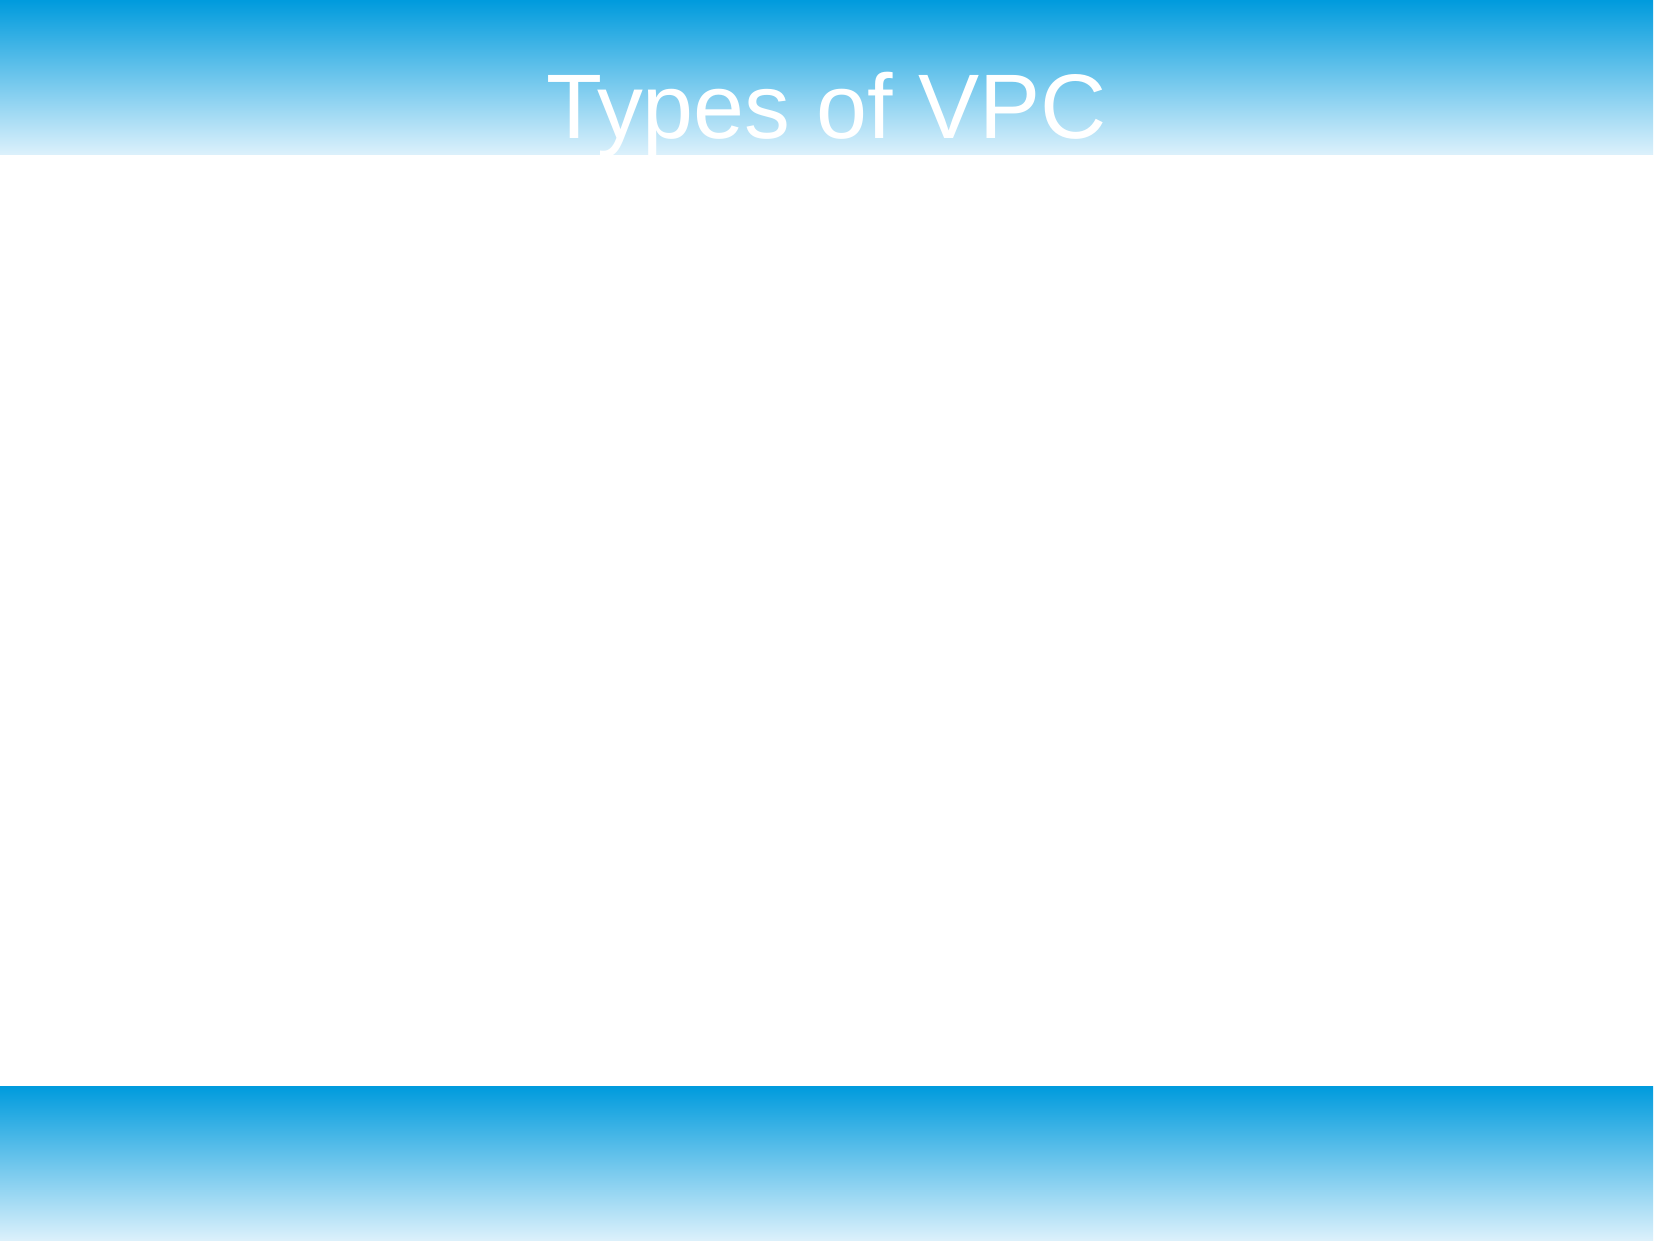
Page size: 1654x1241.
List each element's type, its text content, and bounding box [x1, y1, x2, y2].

title Types of VPC [82, 49, 1571, 155]
